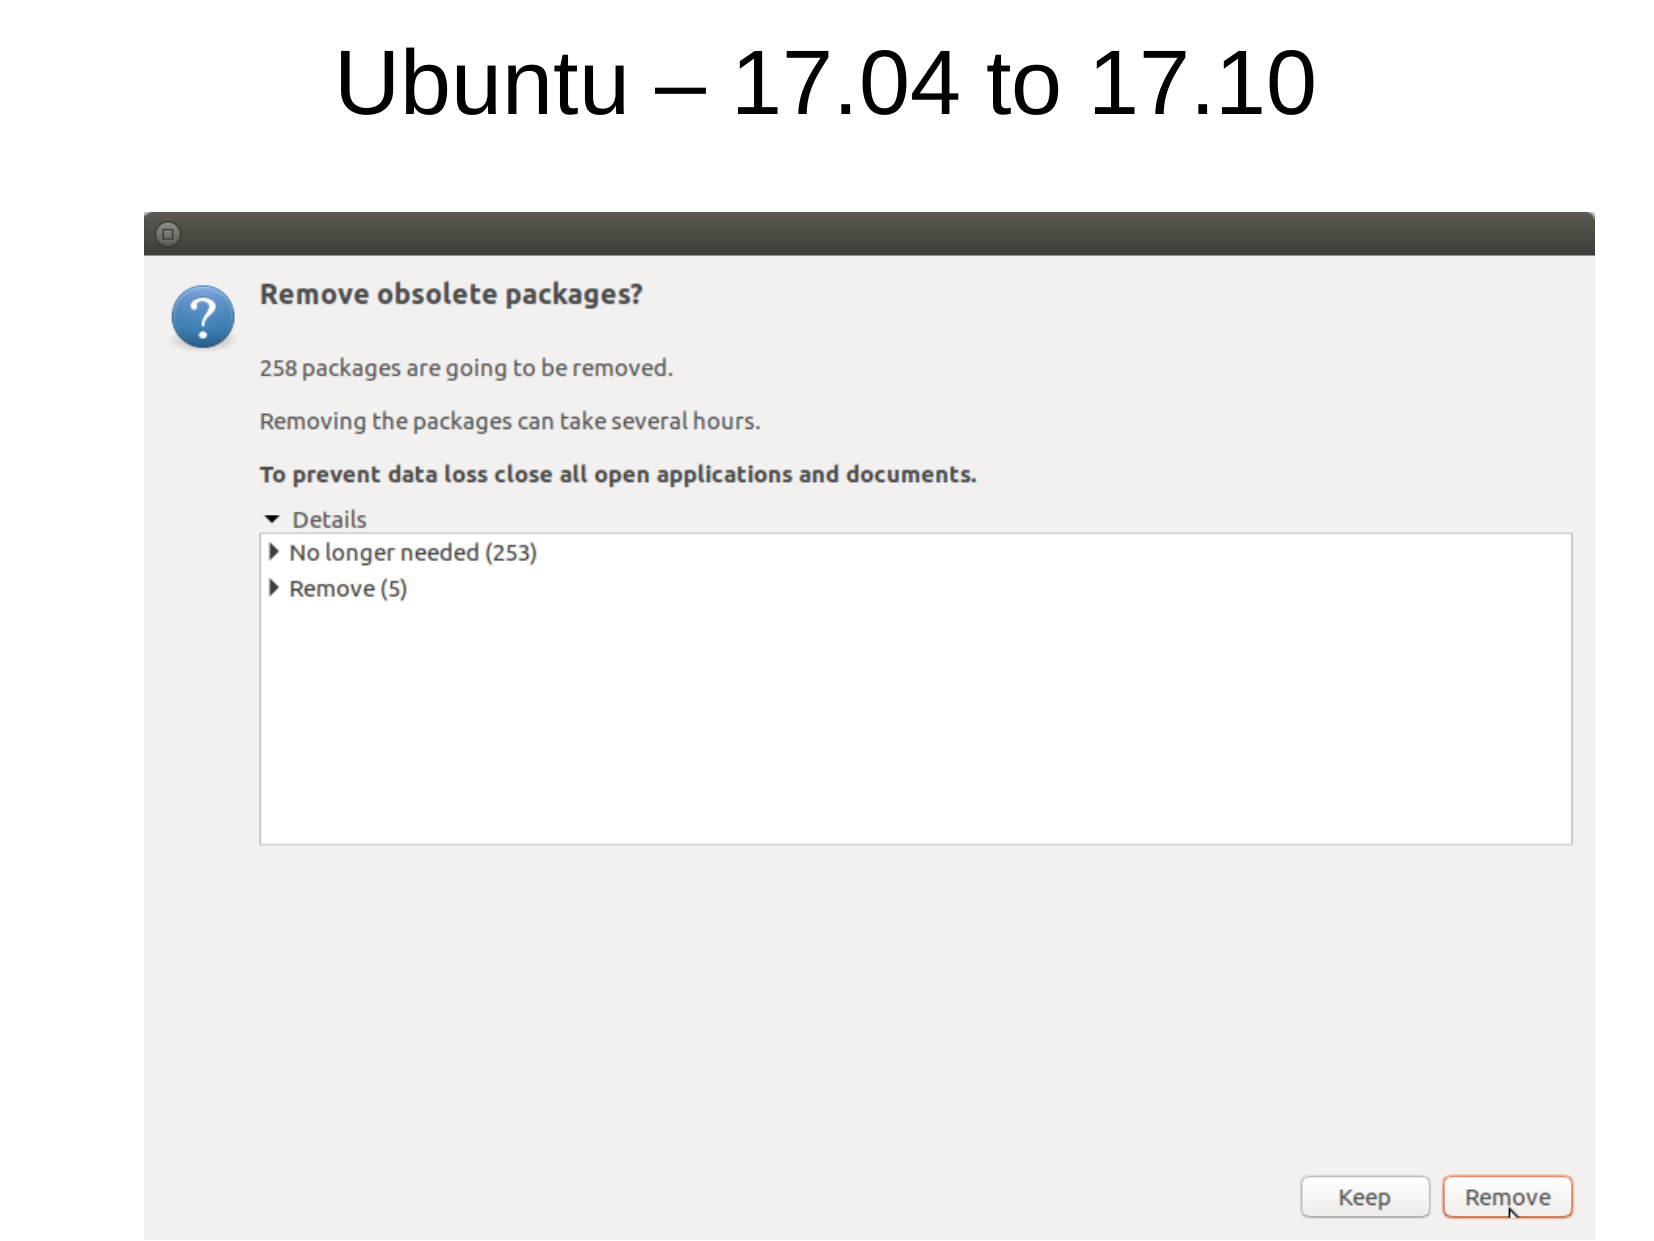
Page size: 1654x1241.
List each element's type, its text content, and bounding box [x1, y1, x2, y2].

title Ubuntu – 17.04 to 17.10 [82, 31, 1571, 134]
picture [144, 212, 1595, 1240]
